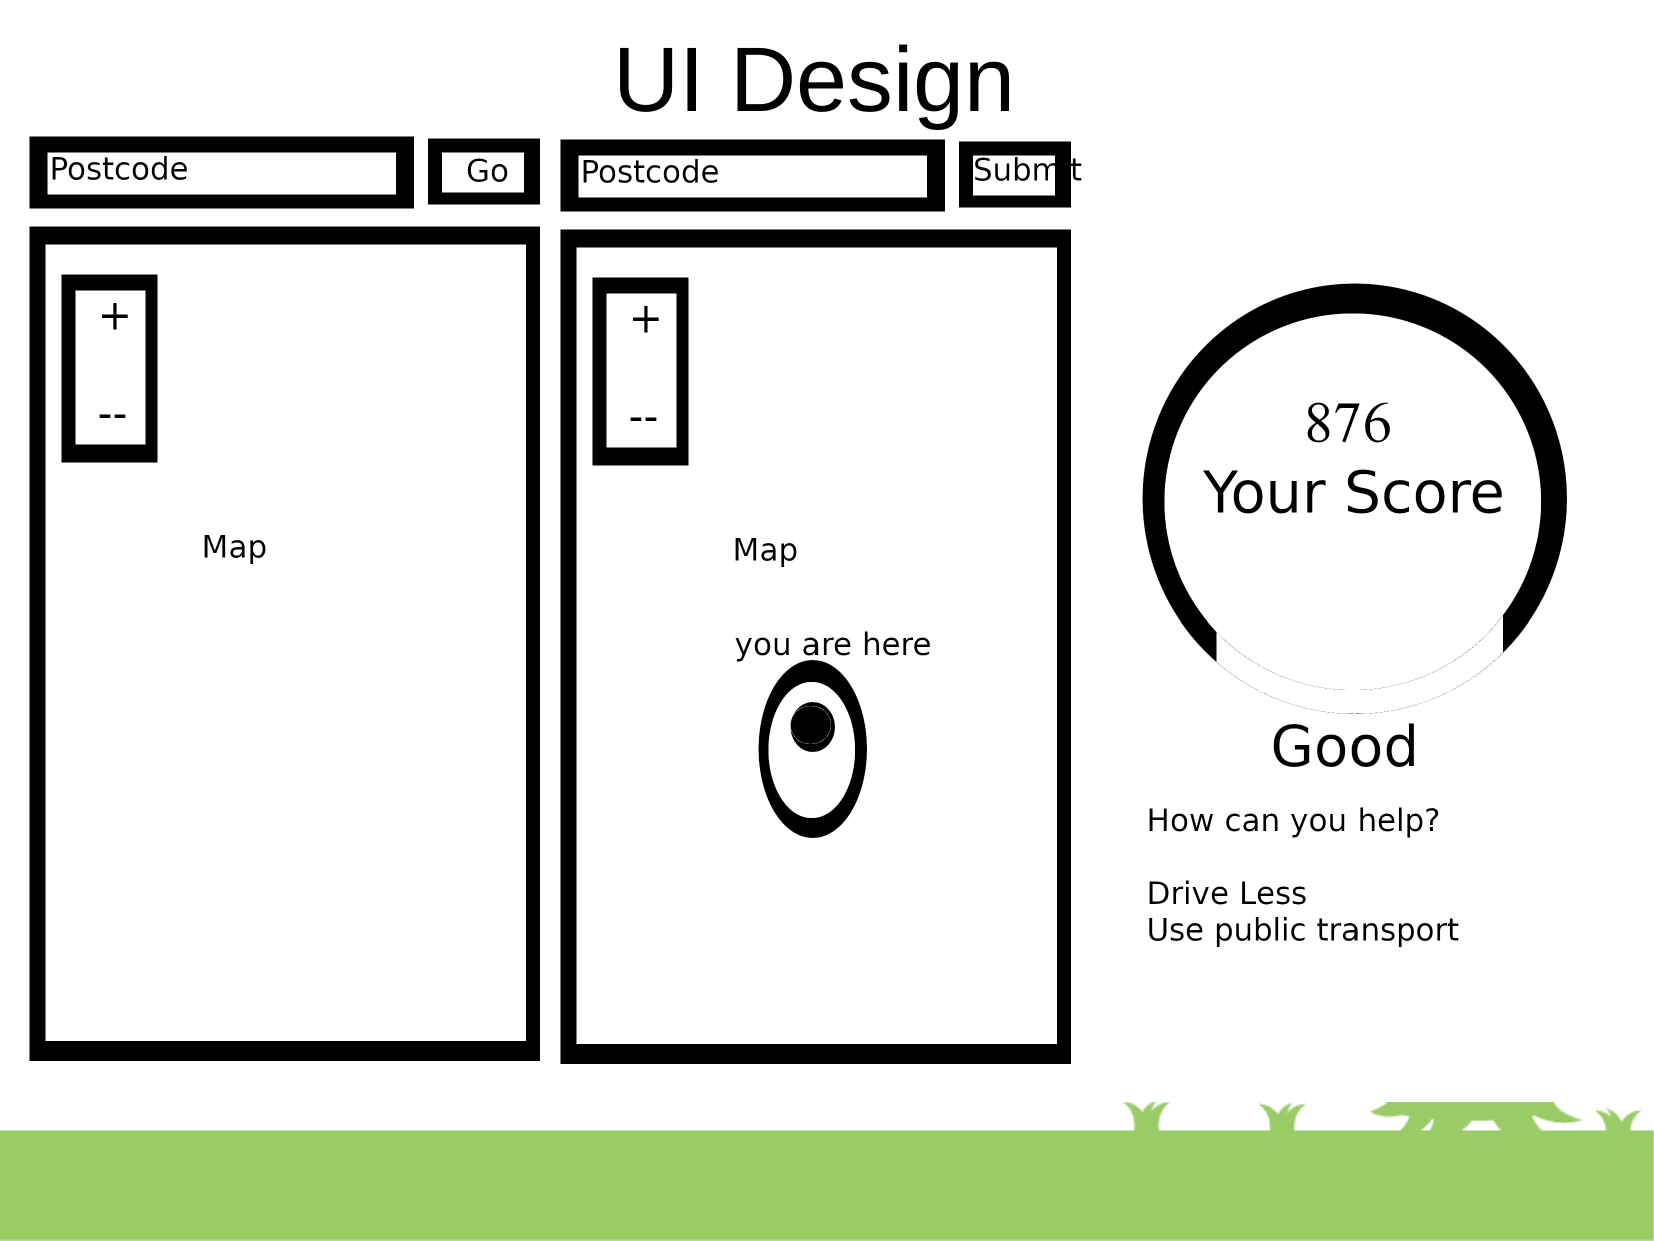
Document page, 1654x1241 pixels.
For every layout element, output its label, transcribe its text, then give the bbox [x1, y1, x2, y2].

picture [0, 0, 1654, 1241]
title UI Design [70, 0, 1560, 184]
